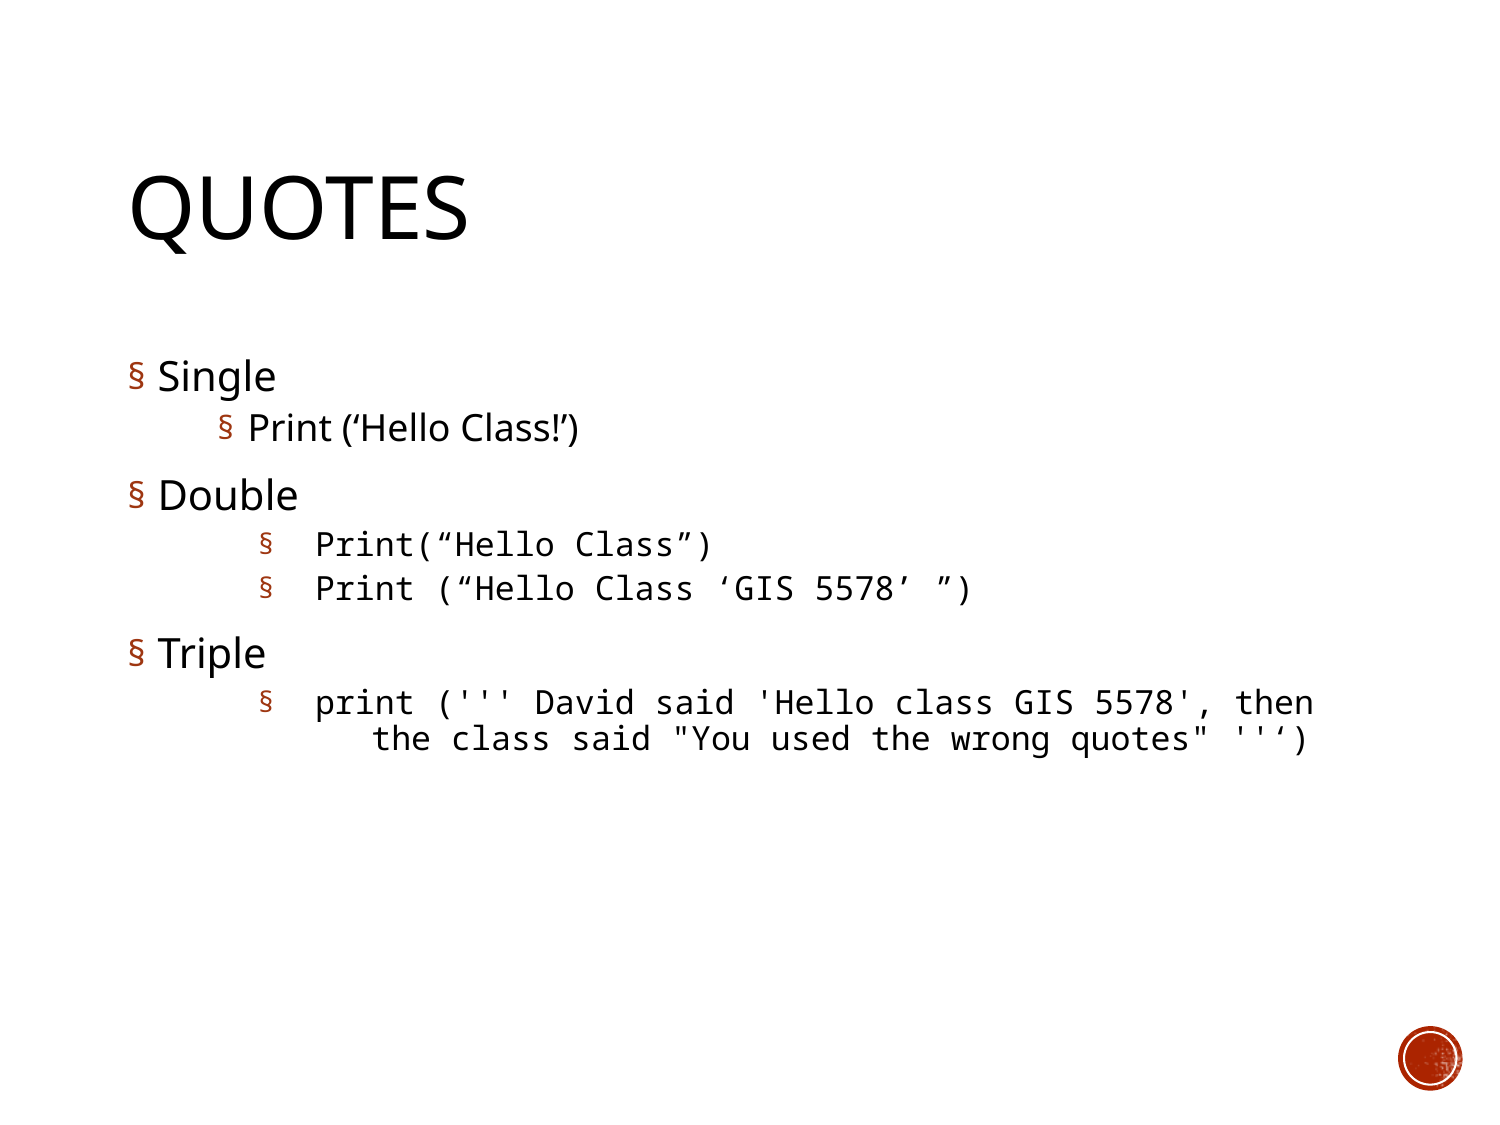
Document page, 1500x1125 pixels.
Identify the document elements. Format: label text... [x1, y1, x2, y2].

list Single Print (‘Hello Class!’) Double Print(“Hello Class”) Print (“Hello Class ‘GIS 5578’ ”) Triple print (''' David said 'Hello class GIS 5578', then the class said "You used the wrong quotes" ''‘) [112, 348, 1388, 1013]
title Quotes [112, 79, 1388, 344]
